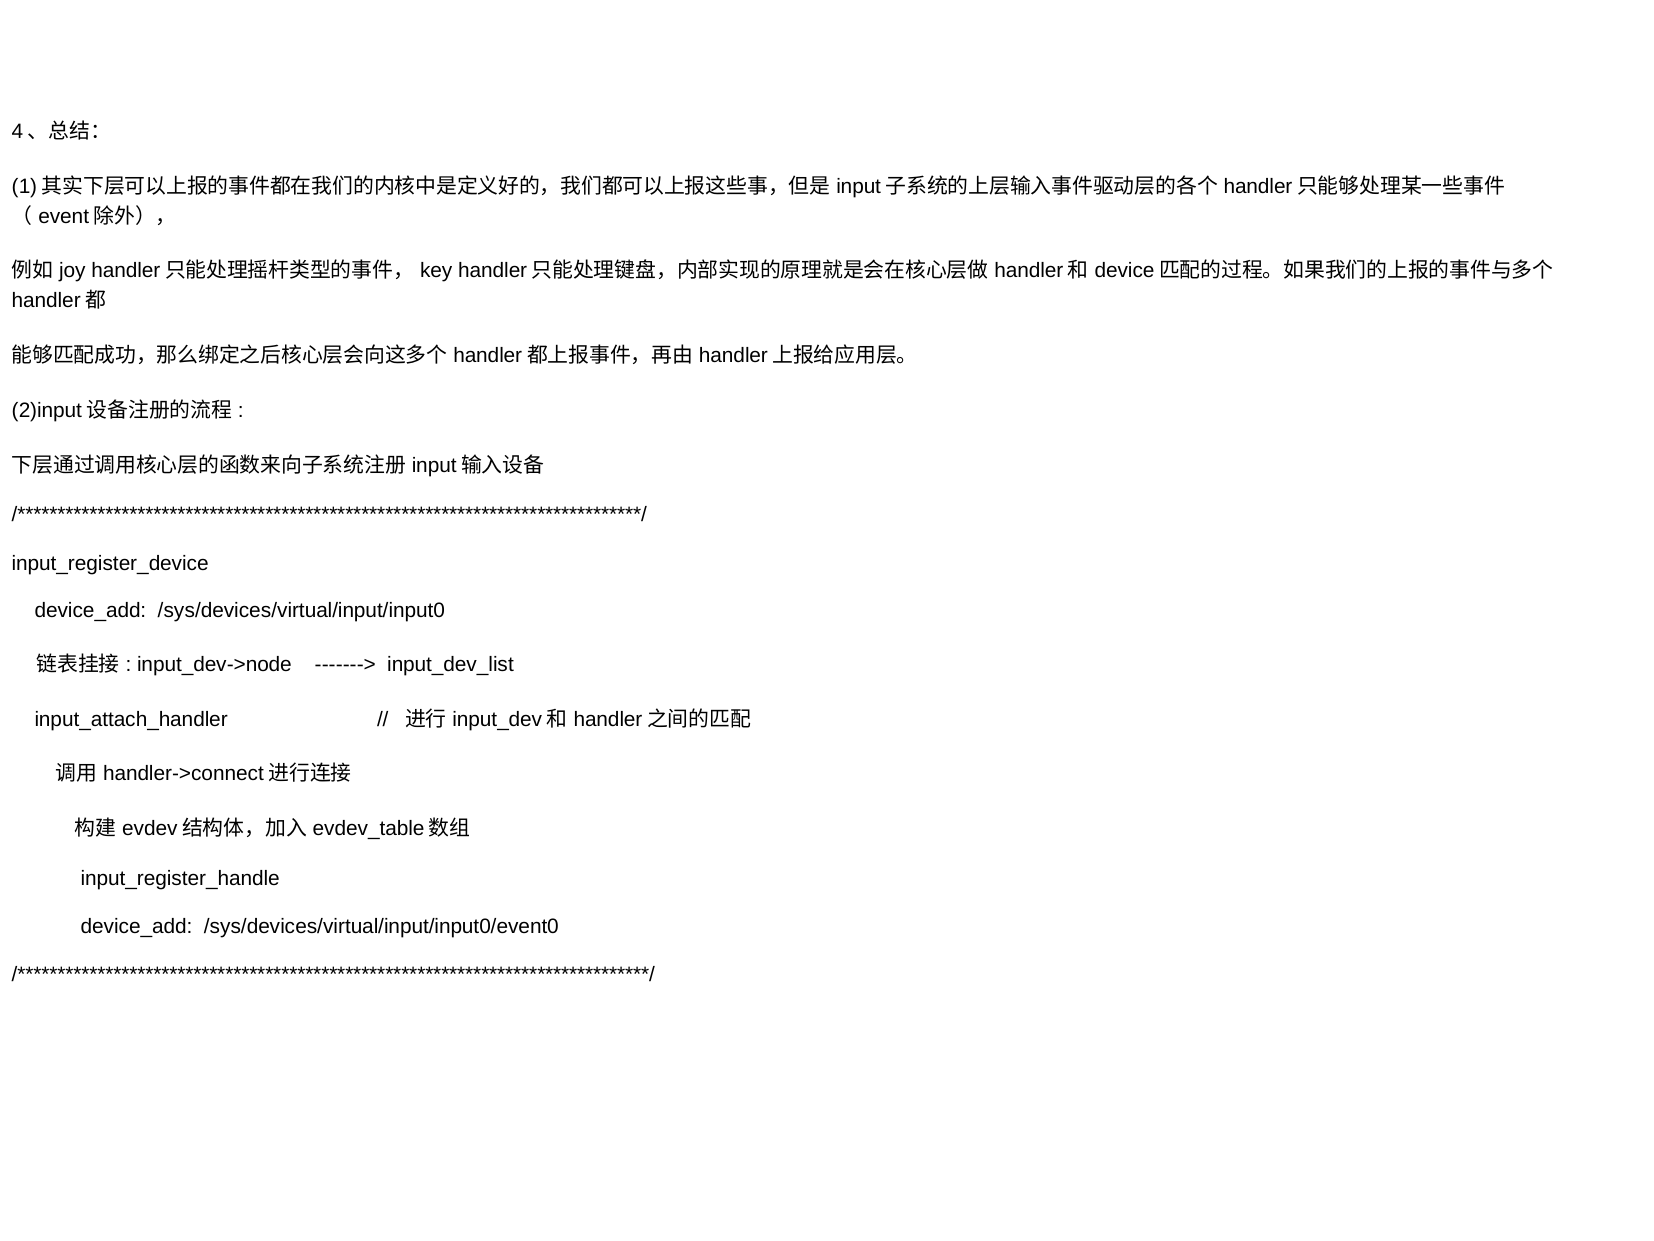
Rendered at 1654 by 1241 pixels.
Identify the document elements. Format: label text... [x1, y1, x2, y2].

text_box 4、总结： (1)其实下层可以上报的事件都在我们的内核中是定义好的，我们都可以上报这些事，但是input子系统的上层输入事件驱动层的各个handler只能够处理某一些事件（event除外）， 例如joy handler只能处理摇杆类型的事件，key handler只能处理键盘，内部实现的原理就是会在核心层做handler和device匹配的过程。如果我们的上报的事件与多个handler都 能够匹配成功，那么绑定之后核心层会向这多个handler都上报事件，再由handler上报给应用层。 (2)input设备注册的流程: 下层通过调用核心层的函数来向子系统注册input输入设备 /******************************************************************************/ input_register_device device_add: /sys/devices/virtual/input/input0 链表挂接: input_dev->node -------> input_dev_list input_attach_handler // 进行input_dev和handler之间的匹配 调用handler->connect进行连接 构建evdev结构体，加入evdev_table数组 input_register_handle device_add: /sys/devices/virtual/input/input0/event0 /*******************************************************************************/ [0, 106, 1576, 1054]
